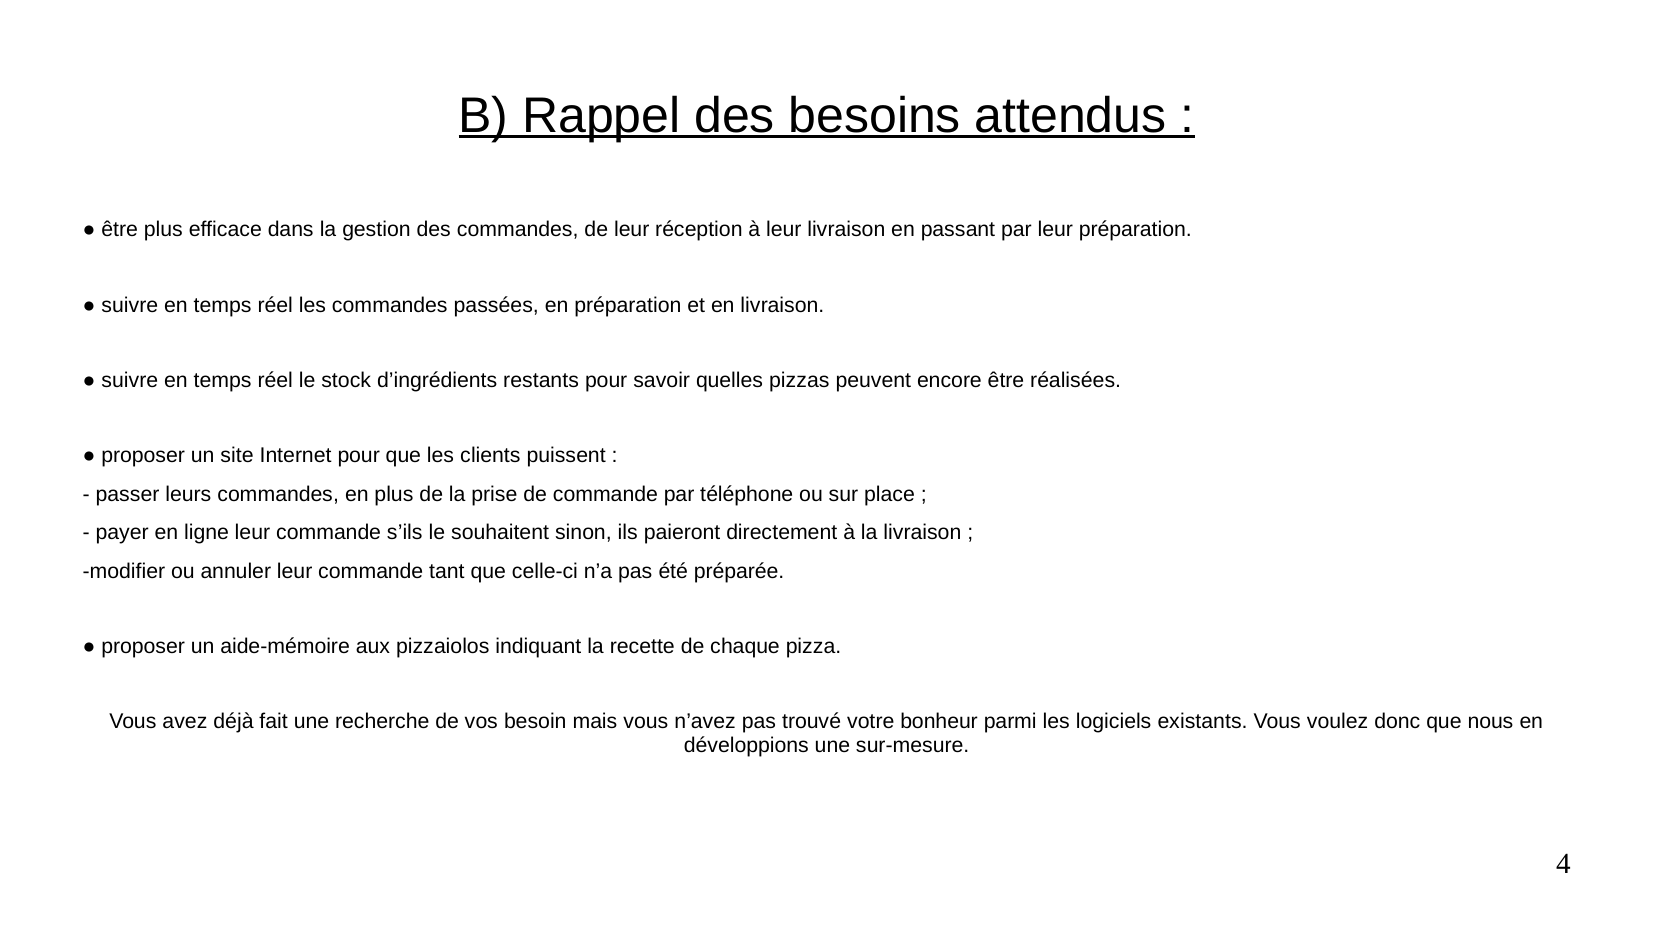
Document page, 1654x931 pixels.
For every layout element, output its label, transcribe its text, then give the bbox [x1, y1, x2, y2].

list ● être plus efficace dans la gestion des commandes, de leur réception à leur livraison en passant par leur préparation. ● suivre en temps réel les commandes passées, en préparation et en livraison. ● suivre en temps réel le stock d’ingrédients restants pour savoir quelles pizzas peuvent encore être réalisées. ● proposer un site Internet pour que les clients puissent : - passer leurs commandes, en plus de la prise de commande par téléphone ou sur place ; - payer en ligne leur commande s’ils le souhaitent sinon, ils paieront directement à la livraison ; -modifier ou annuler leur commande tant que celle-ci n’a pas été préparée. ● proposer un aide-mémoire aux pizzaiolos indiquant la recette de chaque pizza. Vous avez déjà fait une recherche de vos besoin mais vous n’avez pas trouvé votre bonheur parmi les logiciels existants. Vous voulez donc que nous en développions une sur-mesure. [82, 217, 1571, 758]
title B) Rappel des besoins attendus : [82, 37, 1571, 193]
